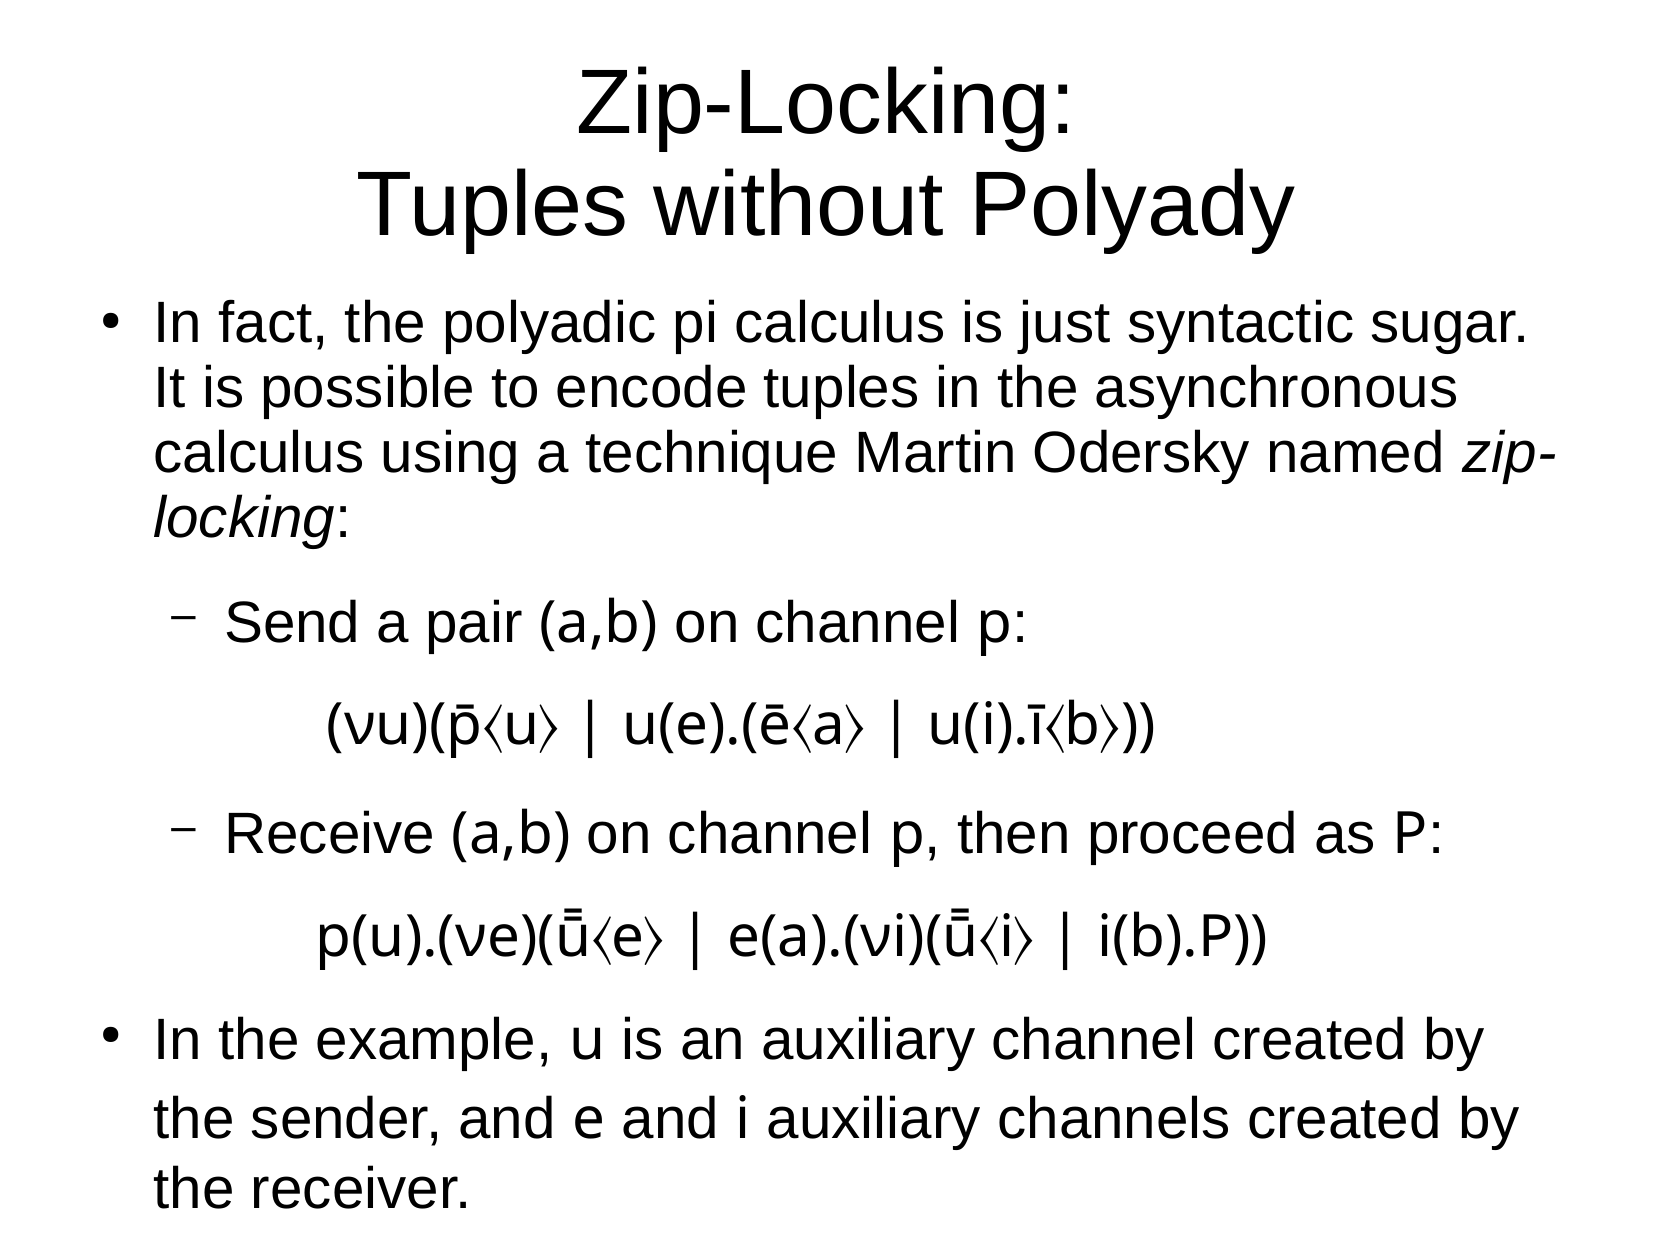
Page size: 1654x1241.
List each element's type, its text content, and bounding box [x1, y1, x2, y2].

list In fact, the polyadic pi calculus is just syntactic sugar. It is possible to encode tuples in the asynchronous calculus using a technique Martin Odersky named zip-locking: Send a pair (a,b) on channel p: (νu)(p̄〈u〉 | u(e).(ē〈a〉 | u(i).ī〈b〉)) Receive (a,b) on channel p, then proceed as P: p(u).(νe)(ū̄〈e〉 | e(a).(νi)(ū̄〈i〉 | i(b).P)) In the example, u is an auxiliary channel created by the sender, and e and i auxiliary channels created by the receiver. [82, 290, 1571, 1170]
title Zip-Locking: Tuples without Polyady [82, 49, 1571, 257]
